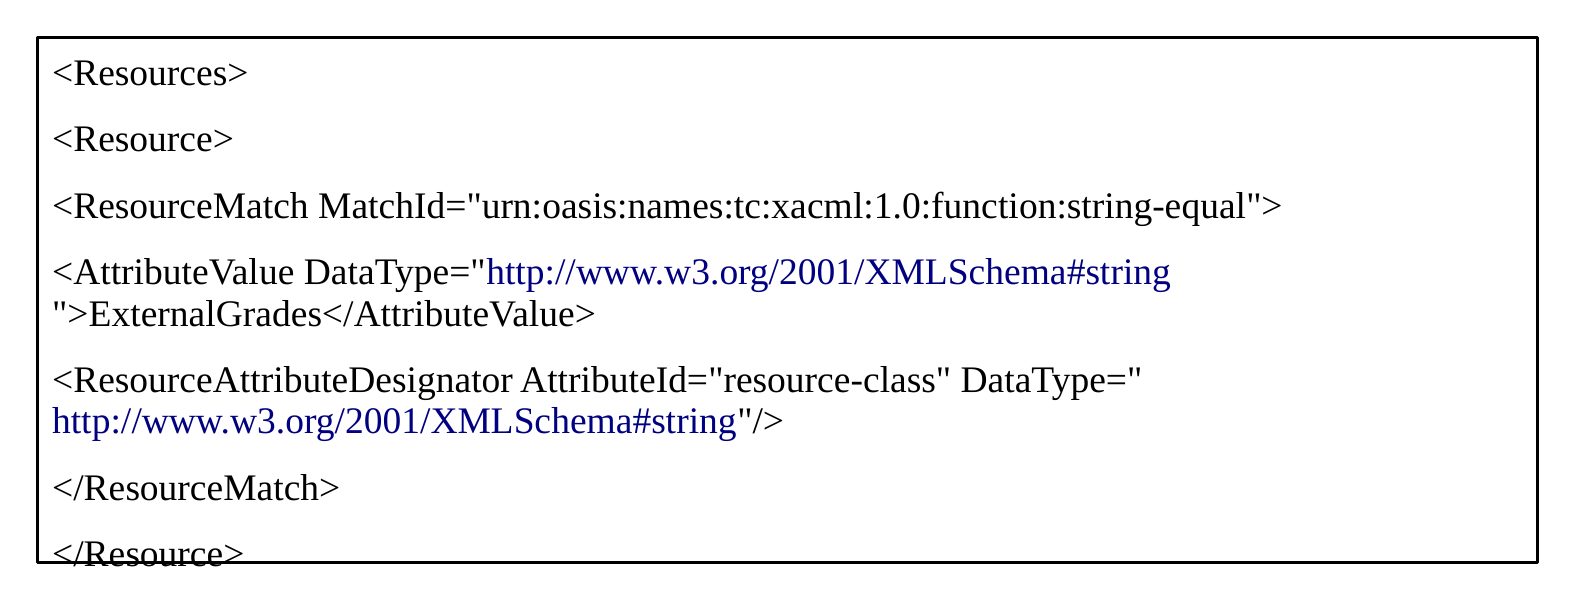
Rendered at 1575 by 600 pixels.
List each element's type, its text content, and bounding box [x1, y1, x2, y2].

text_box <Resources> <Resource> <ResourceMatch MatchId="urn:oasis:names:tc:xacml:1.0:function:string-equal"> <AttributeValue DataType="http://www.w3.org/2001/XMLSchema#string">ExternalGrades</AttributeValue> <ResourceAttributeDesignator AttributeId="resource-class" DataType="http://www.w3.org/2001/XMLSchema#string"/> </ResourceMatch> </Resource> <Resource> <ResourceMatch MatchId="urn:oasis:names:tc:xacml:1.0:function:string-equal"> <AttributeValue DataType="http://www.w3.org/2001/XMLSchema#string">InternalGrades</AttributeValue> <ResourceAttributeDesignator AttributeId="resource-class" DataType="http://www.w3.org/2001/XMLSchema#string"/> </ResourceMatch> </Resource> </Resources> [37, 44, 1575, 600]
text_box [37, 37, 1538, 563]
